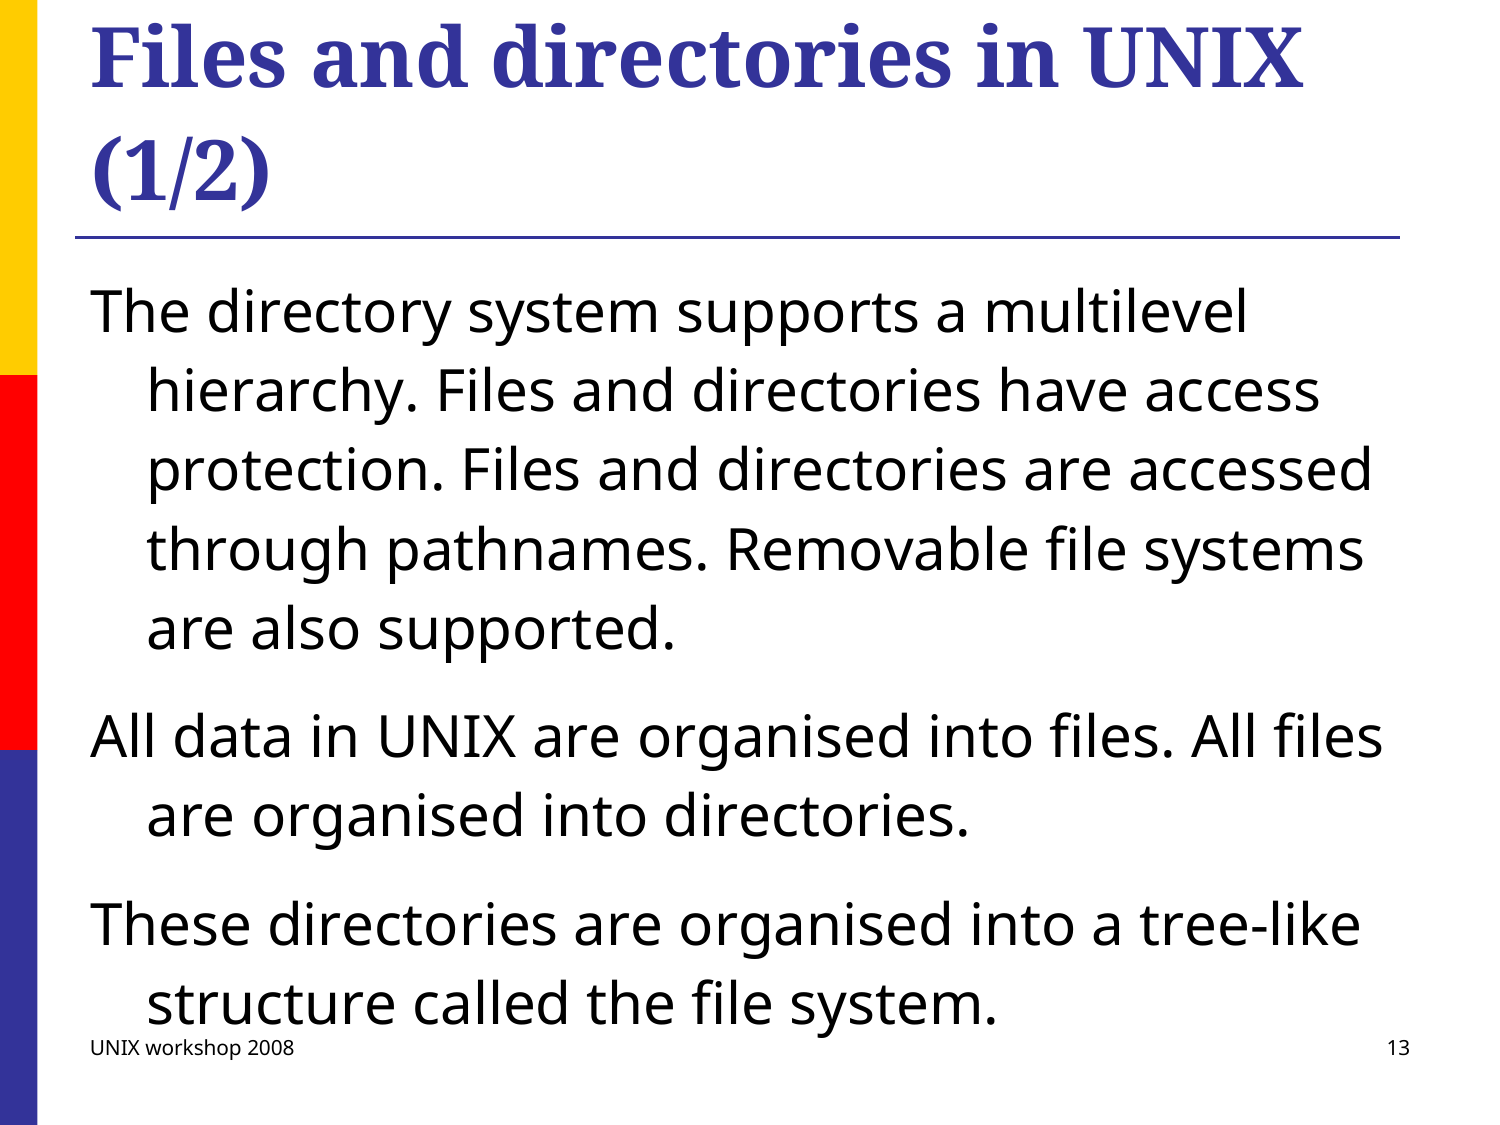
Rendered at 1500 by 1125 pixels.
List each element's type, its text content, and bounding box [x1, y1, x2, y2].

text_box <number> [1074, 1025, 1426, 1101]
list The directory system supports a multilevel hierarchy. Files and directories have access protection. Files and directories are accessed through pathnames. Removable file systems are also supported. All data in UNIX are organised into files. All files are organised into directories. These directories are organised into a tree-like structure called the file system. [75, 262, 1426, 1006]
text_box UNIX workshop 2008 [74, 1025, 426, 1101]
title Files and directories in UNIX (1/2) [75, 45, 1426, 233]
